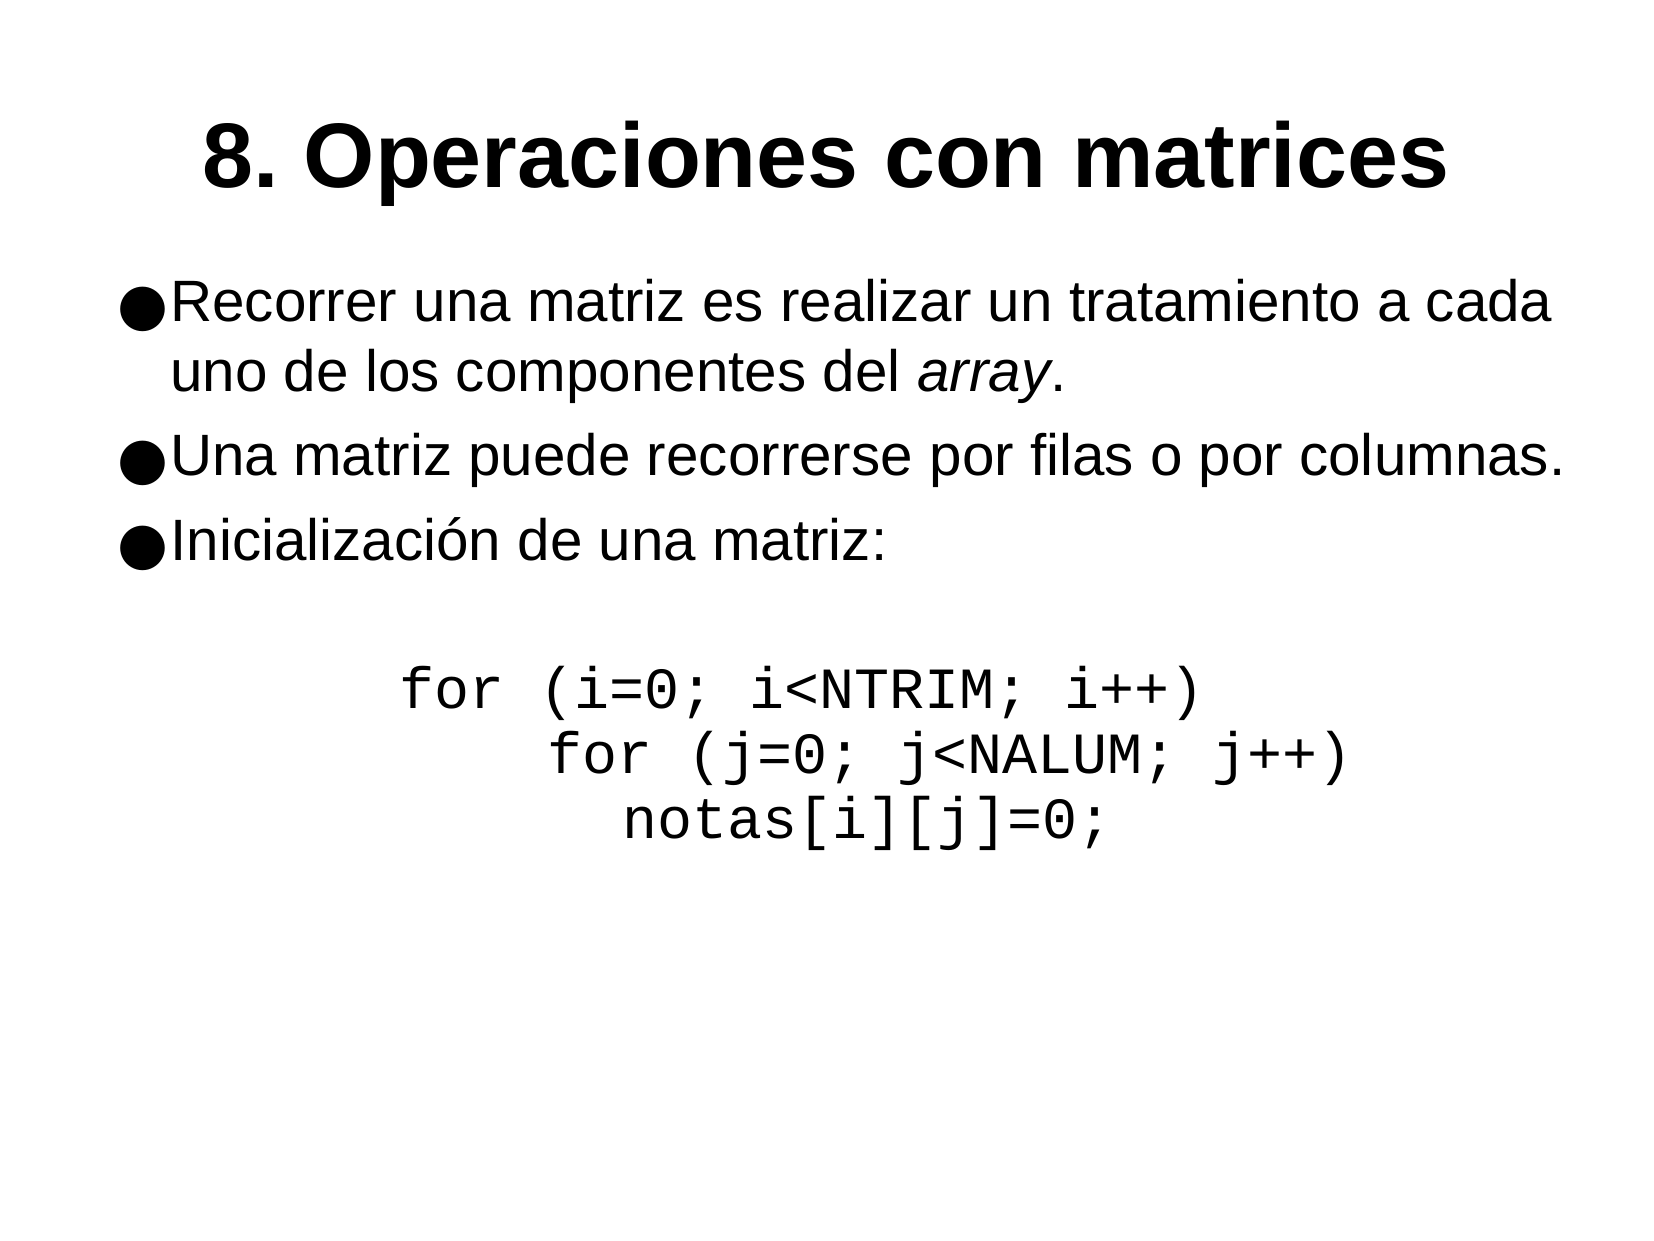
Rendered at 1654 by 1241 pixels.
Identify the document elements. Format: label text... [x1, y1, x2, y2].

text_box 8. Operaciones con matrices [123, 20, 1530, 255]
text_box Recorrer una matriz es realizar un tratamiento a cada uno de los componentes del array. Una matriz puede recorrerse por filas o por columnas. Inicialización de una matriz: for (i=0; i<NTRIM; i++) for (j=0; j<NALUM; j++) notas[i][j]=0; [84, 255, 1607, 1081]
